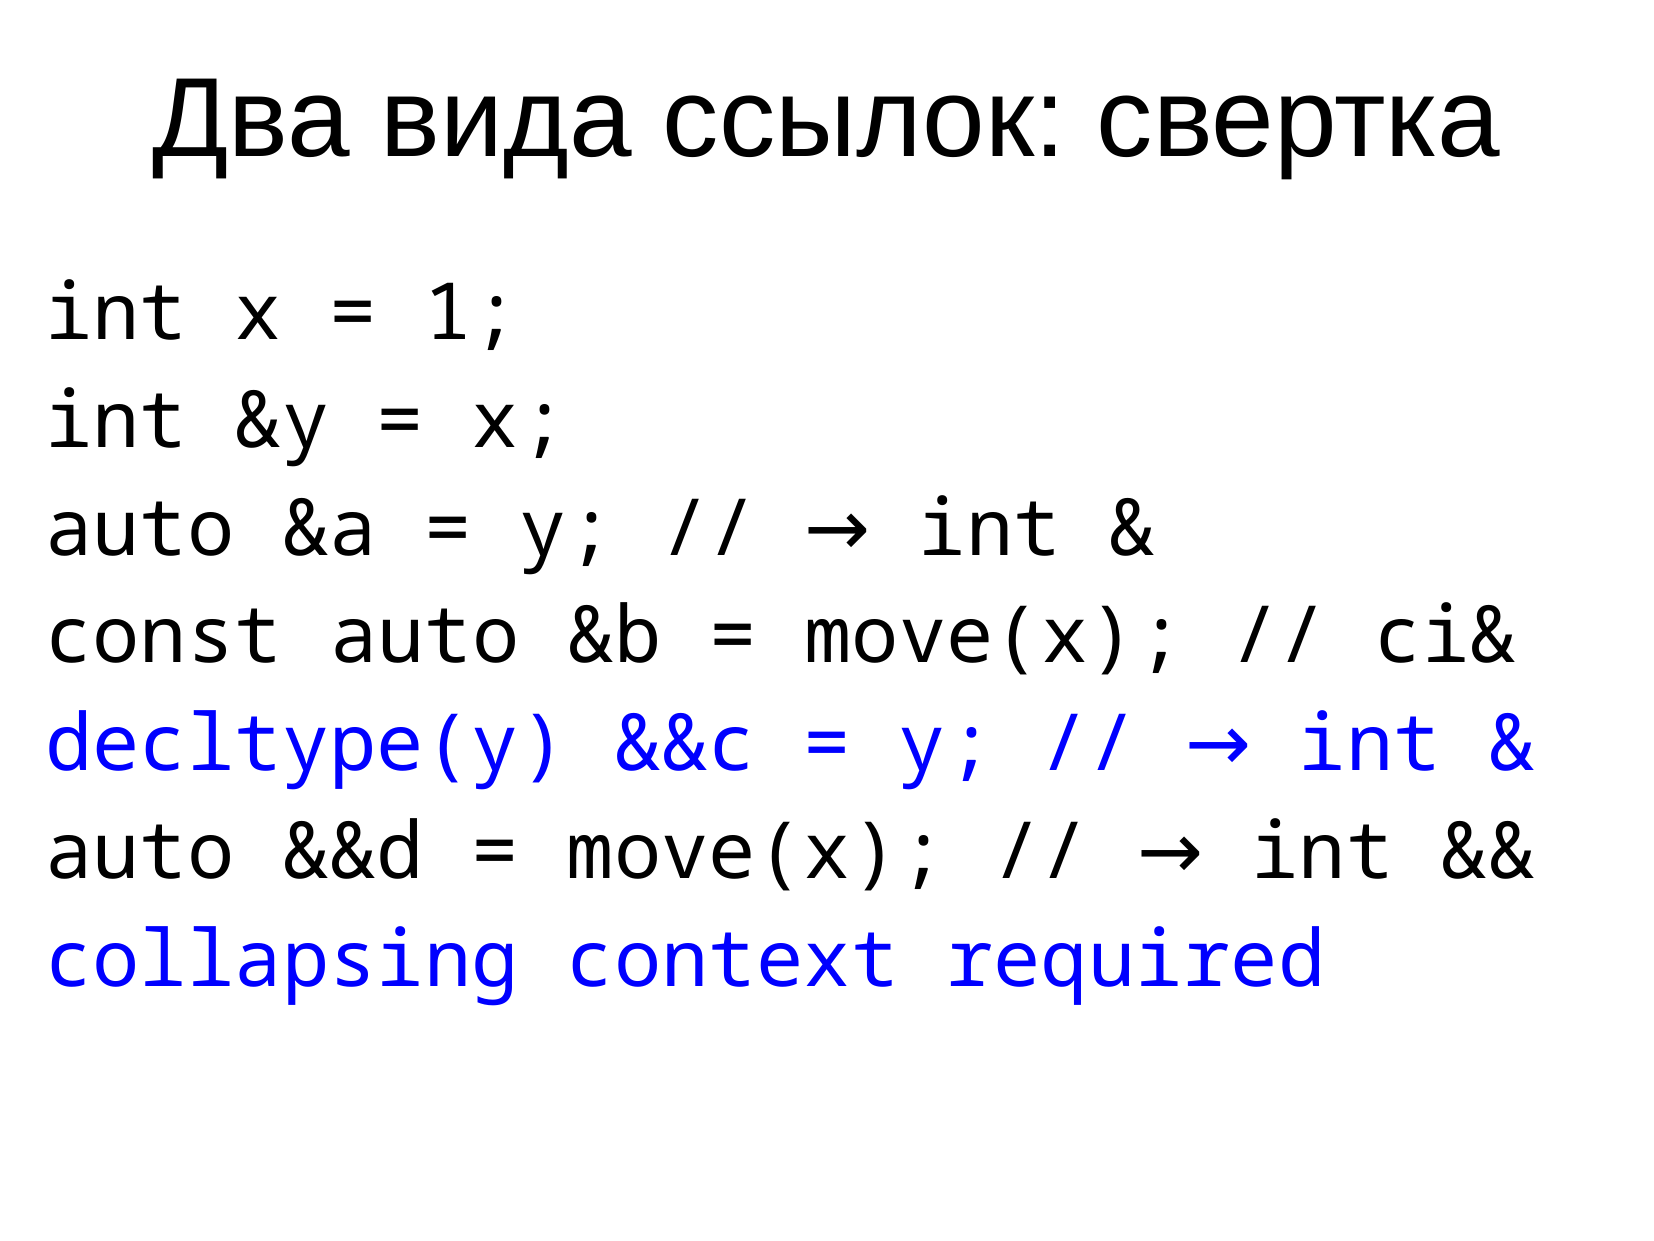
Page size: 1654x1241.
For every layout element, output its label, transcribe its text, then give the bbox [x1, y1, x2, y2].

list int x = 1; int &y = x; auto &a = y; // → int & const auto &b = move(x); // ci& decltype(y) &&c = y; // → int & auto &&d = move(x); // → int && collapsing context required [45, 255, 1583, 1186]
title Два вида ссылок: свертка [82, 13, 1571, 222]
